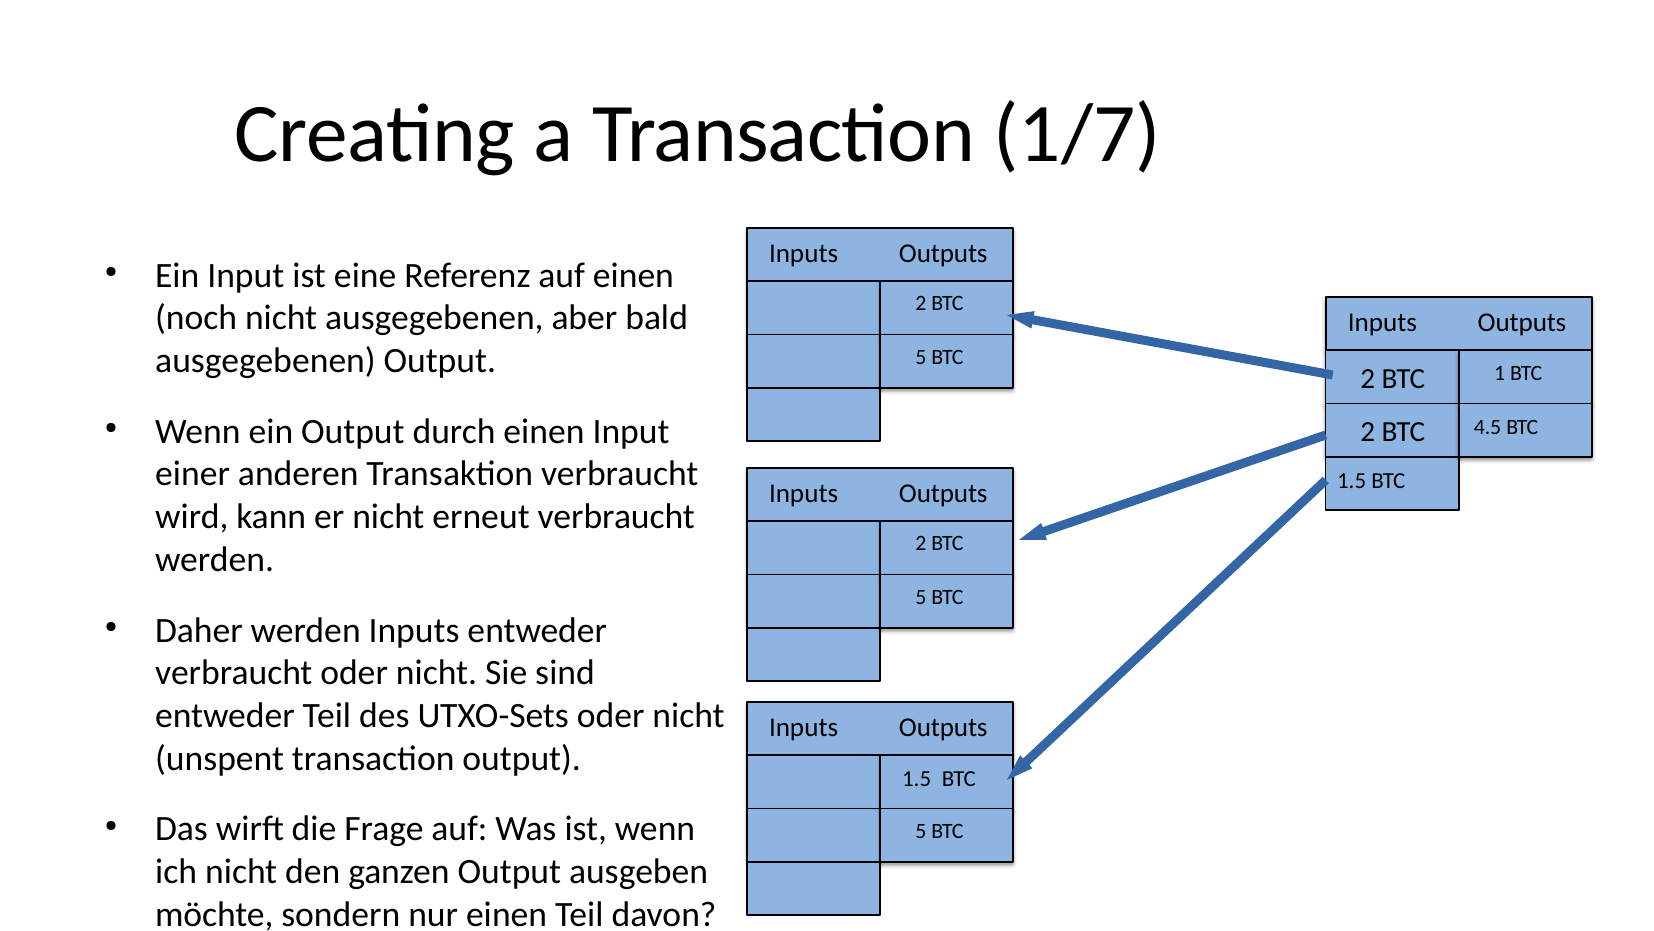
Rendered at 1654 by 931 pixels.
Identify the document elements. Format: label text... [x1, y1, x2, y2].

text_box [1319, 293, 1599, 509]
text_box 2 BTC [1358, 412, 1456, 448]
text_box Inputs [767, 709, 843, 743]
text_box 5 BTC [913, 816, 980, 843]
text_box 2 BTC [913, 289, 980, 316]
text_box Outputs [1475, 304, 1572, 338]
list Ein Input ist eine Referenz auf einen (noch nicht ausgegebenen, aber bald ausgegebenen) Output. Wenn ein Output durch einen Input einer anderen Transaktion verbraucht wird, kann er nicht erneut verbraucht werden. Daher werden Inputs entweder verbraucht oder nicht. Sie sind entweder Teil des UTXO-Sets oder nicht (unspent transaction output). Das wirft die Frage auf: Was ist, wenn ich nicht den ganzen Output ausgeben möchte, sondern nur einen Teil davon? [87, 251, 735, 931]
text_box [741, 465, 1020, 680]
text_box 4.5 BTC [1471, 412, 1592, 440]
text_box 2 BTC [913, 529, 980, 556]
text_box 1 BTC [1492, 358, 1559, 385]
text_box 5 BTC [913, 582, 980, 609]
text_box Inputs [1345, 304, 1421, 338]
title Creating a Transaction (1/7) [90, 33, 1410, 234]
text_box [1319, 441, 1325, 466]
text_box 2 BTC [1358, 358, 1456, 394]
text_box 1.5 BTC [1335, 465, 1432, 493]
text_box Inputs [767, 235, 843, 269]
text_box Outputs [896, 475, 993, 509]
text_box Outputs [896, 709, 993, 743]
text_box 5 BTC [913, 342, 980, 369]
text_box [741, 698, 1020, 914]
text_box 1.5 BTC [900, 763, 1007, 791]
text_box Outputs [896, 235, 993, 269]
text_box [741, 225, 1020, 440]
text_box Inputs [767, 475, 843, 509]
